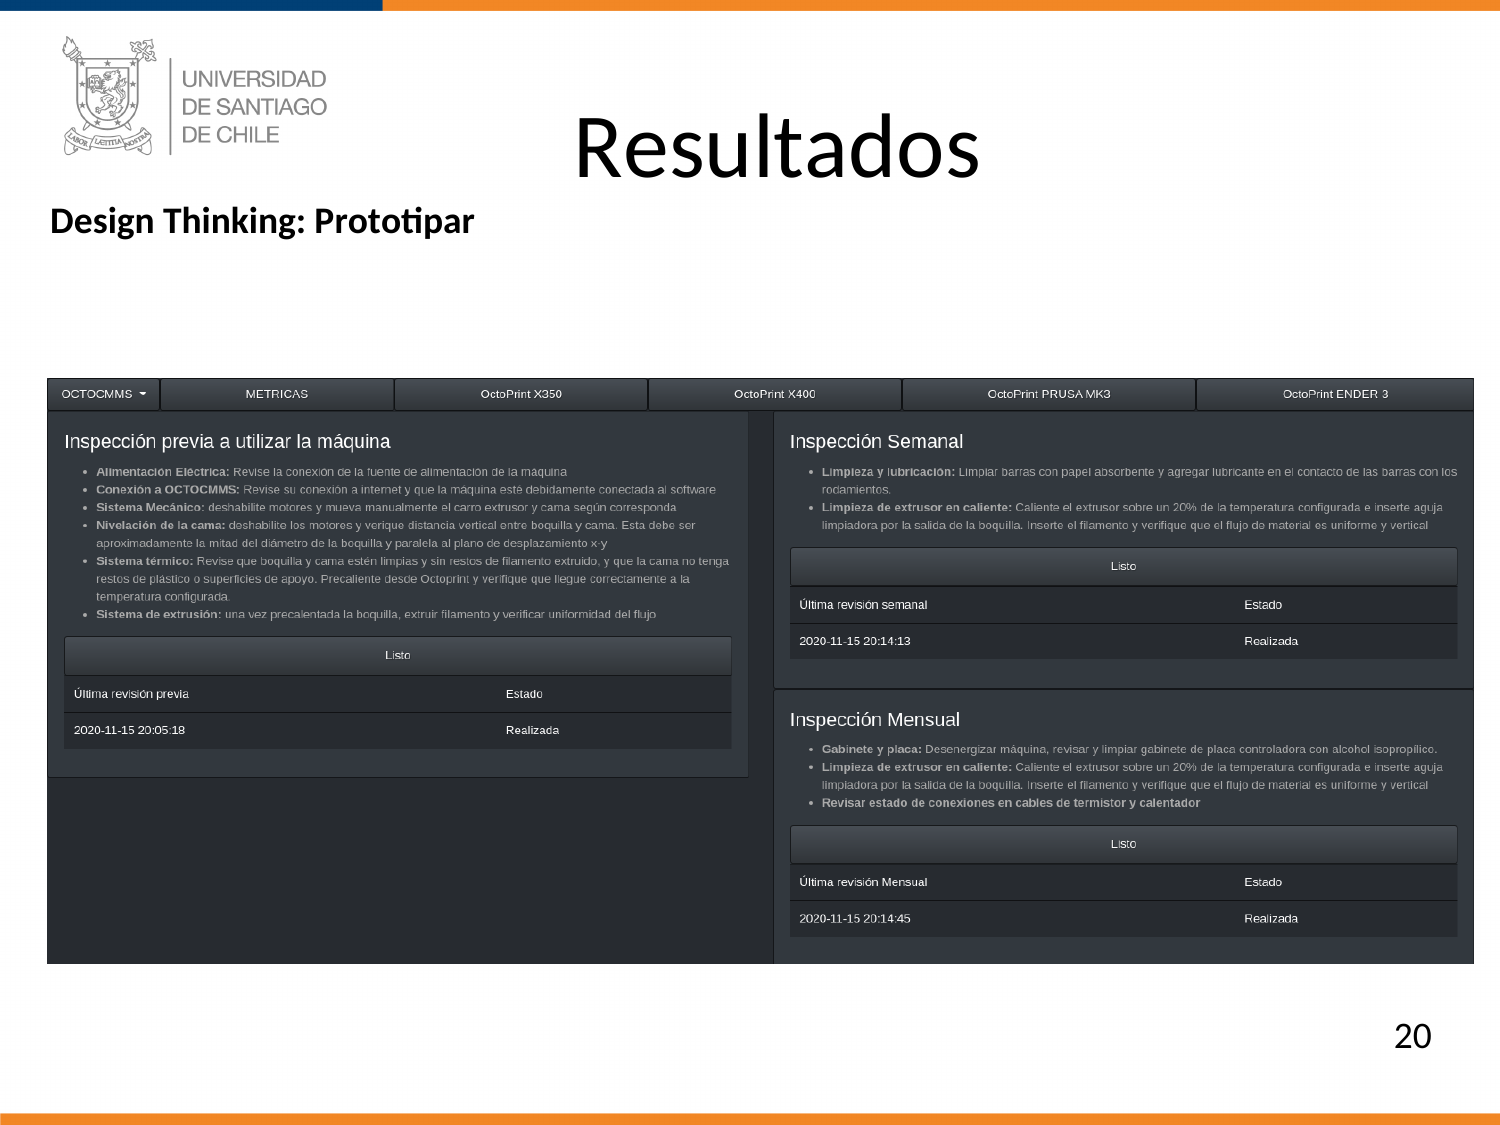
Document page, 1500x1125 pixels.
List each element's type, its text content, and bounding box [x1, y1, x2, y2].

title Resultados [102, 47, 1453, 235]
picture [0, 0, 1500, 1125]
text_box <número> [1379, 1003, 1500, 1064]
text_box Design Thinking: Prototipar [35, 188, 730, 339]
